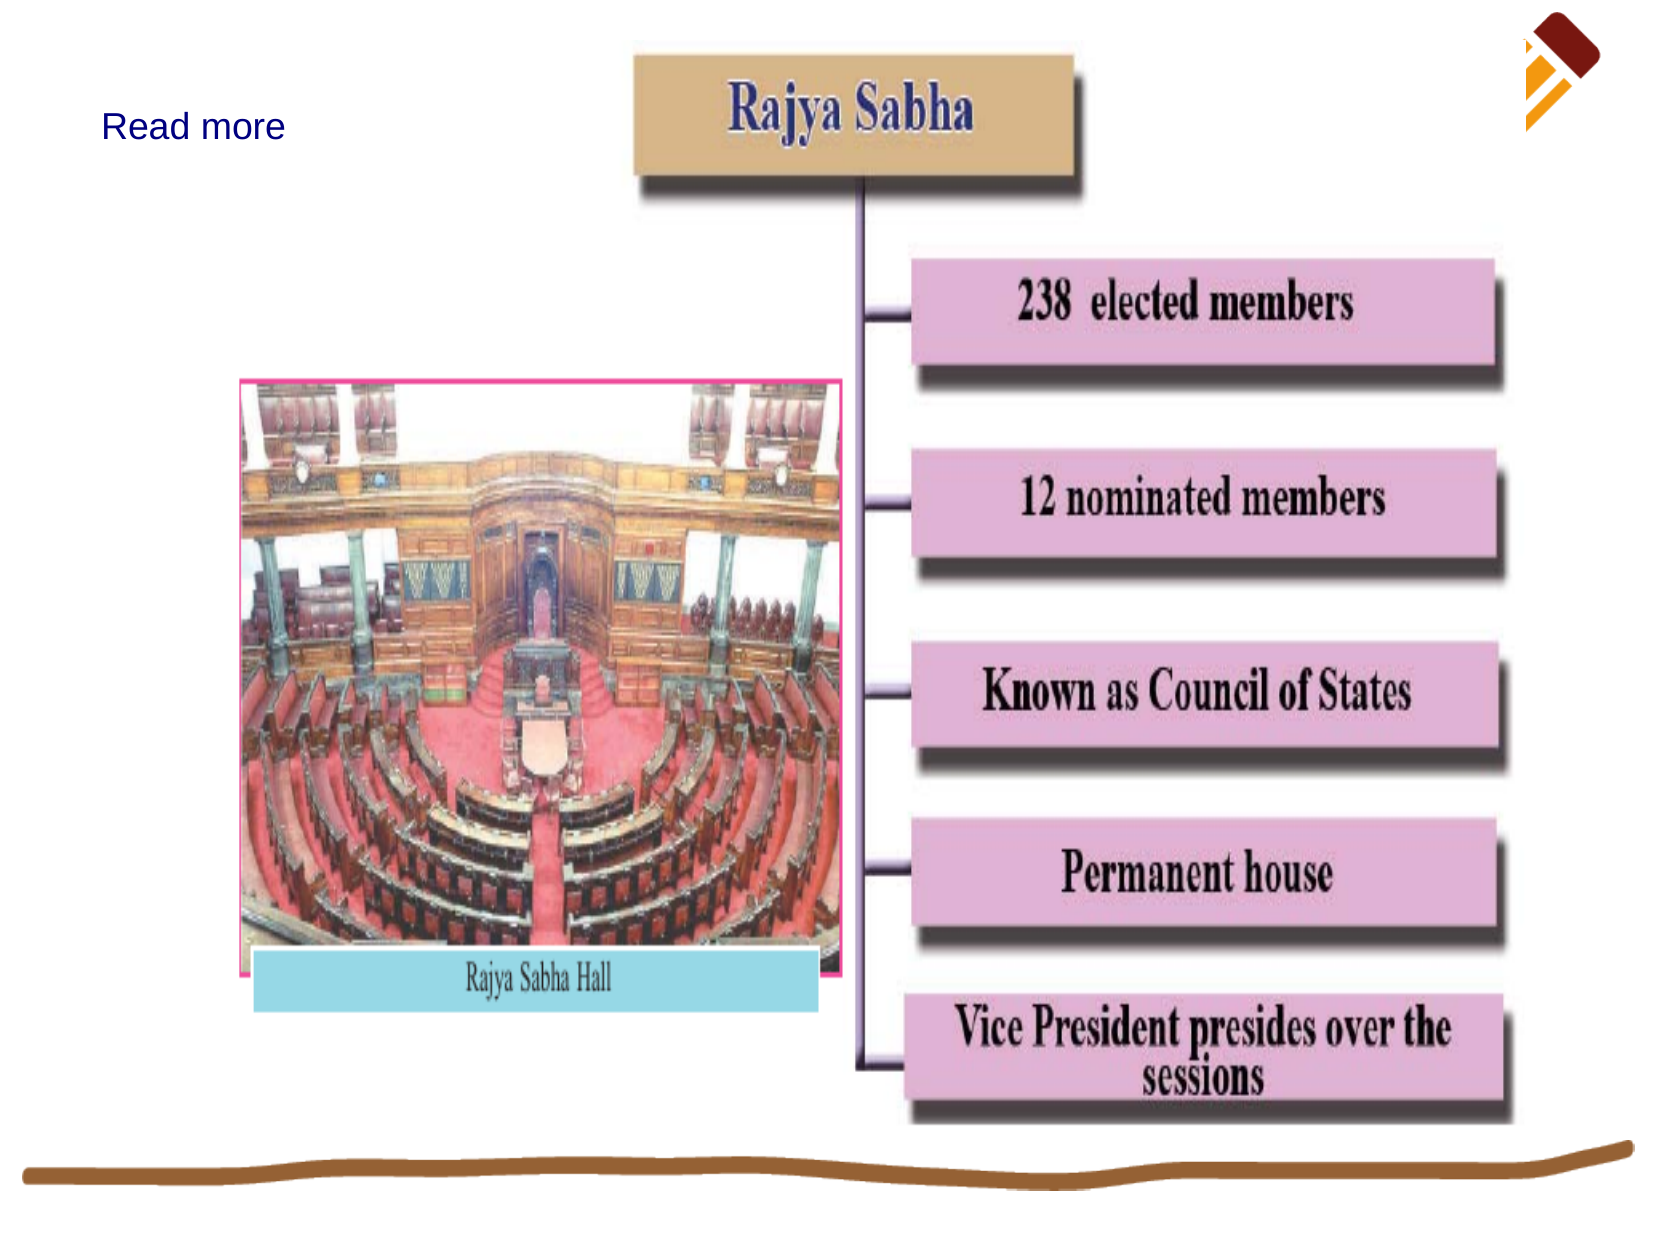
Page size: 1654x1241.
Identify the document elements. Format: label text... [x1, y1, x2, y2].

picture [214, 12, 1601, 1136]
text_box Read more [75, 98, 340, 194]
picture [22, 1140, 1635, 1191]
